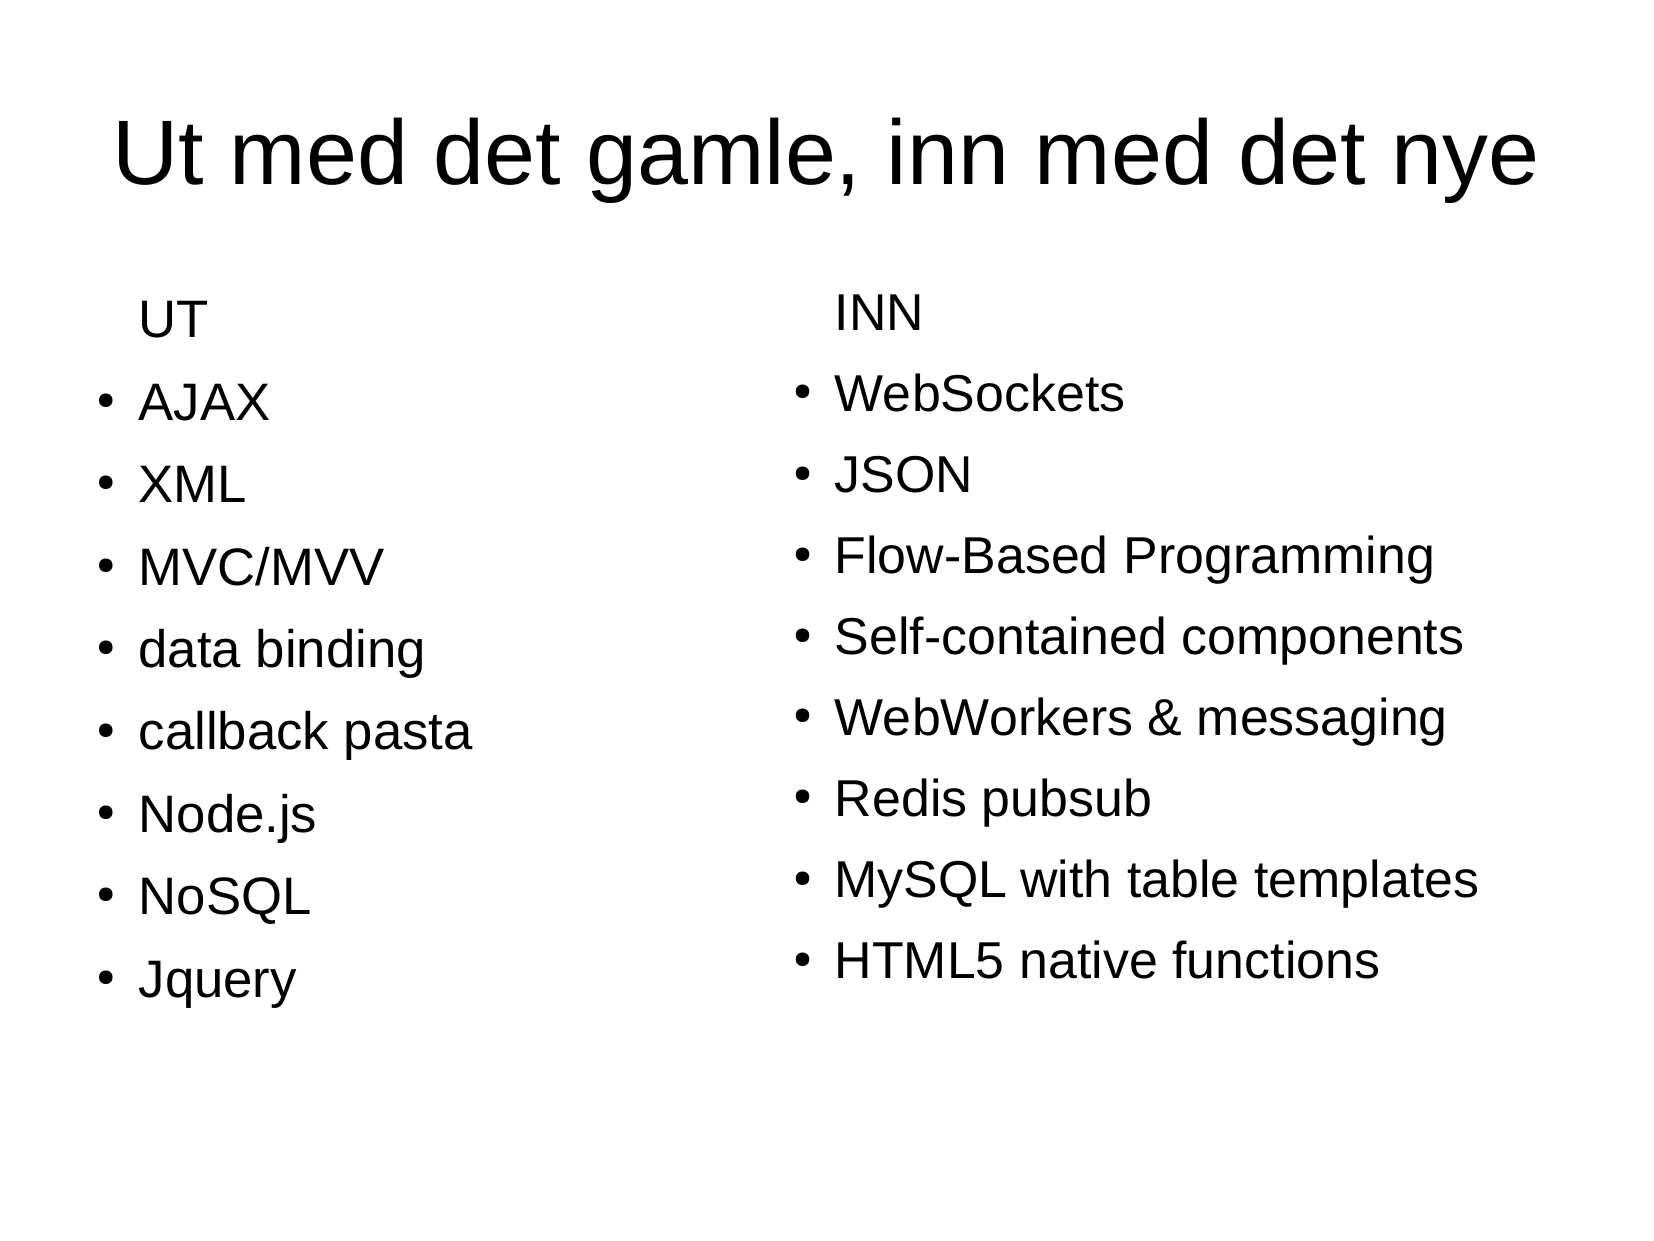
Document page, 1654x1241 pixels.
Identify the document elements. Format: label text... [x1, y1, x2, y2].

list INN WebSockets JSON Flow-Based Programming Self-contained components WebWorkers & messaging Redis pubsub MySQL with table templates HTML5 native functions [779, 283, 1548, 1003]
title Ut med det gamle, inn med det nye [82, 49, 1571, 257]
list UT AJAX XML MVC/MVV data binding callback pasta Node.js NoSQL Jquery [82, 290, 603, 1010]
